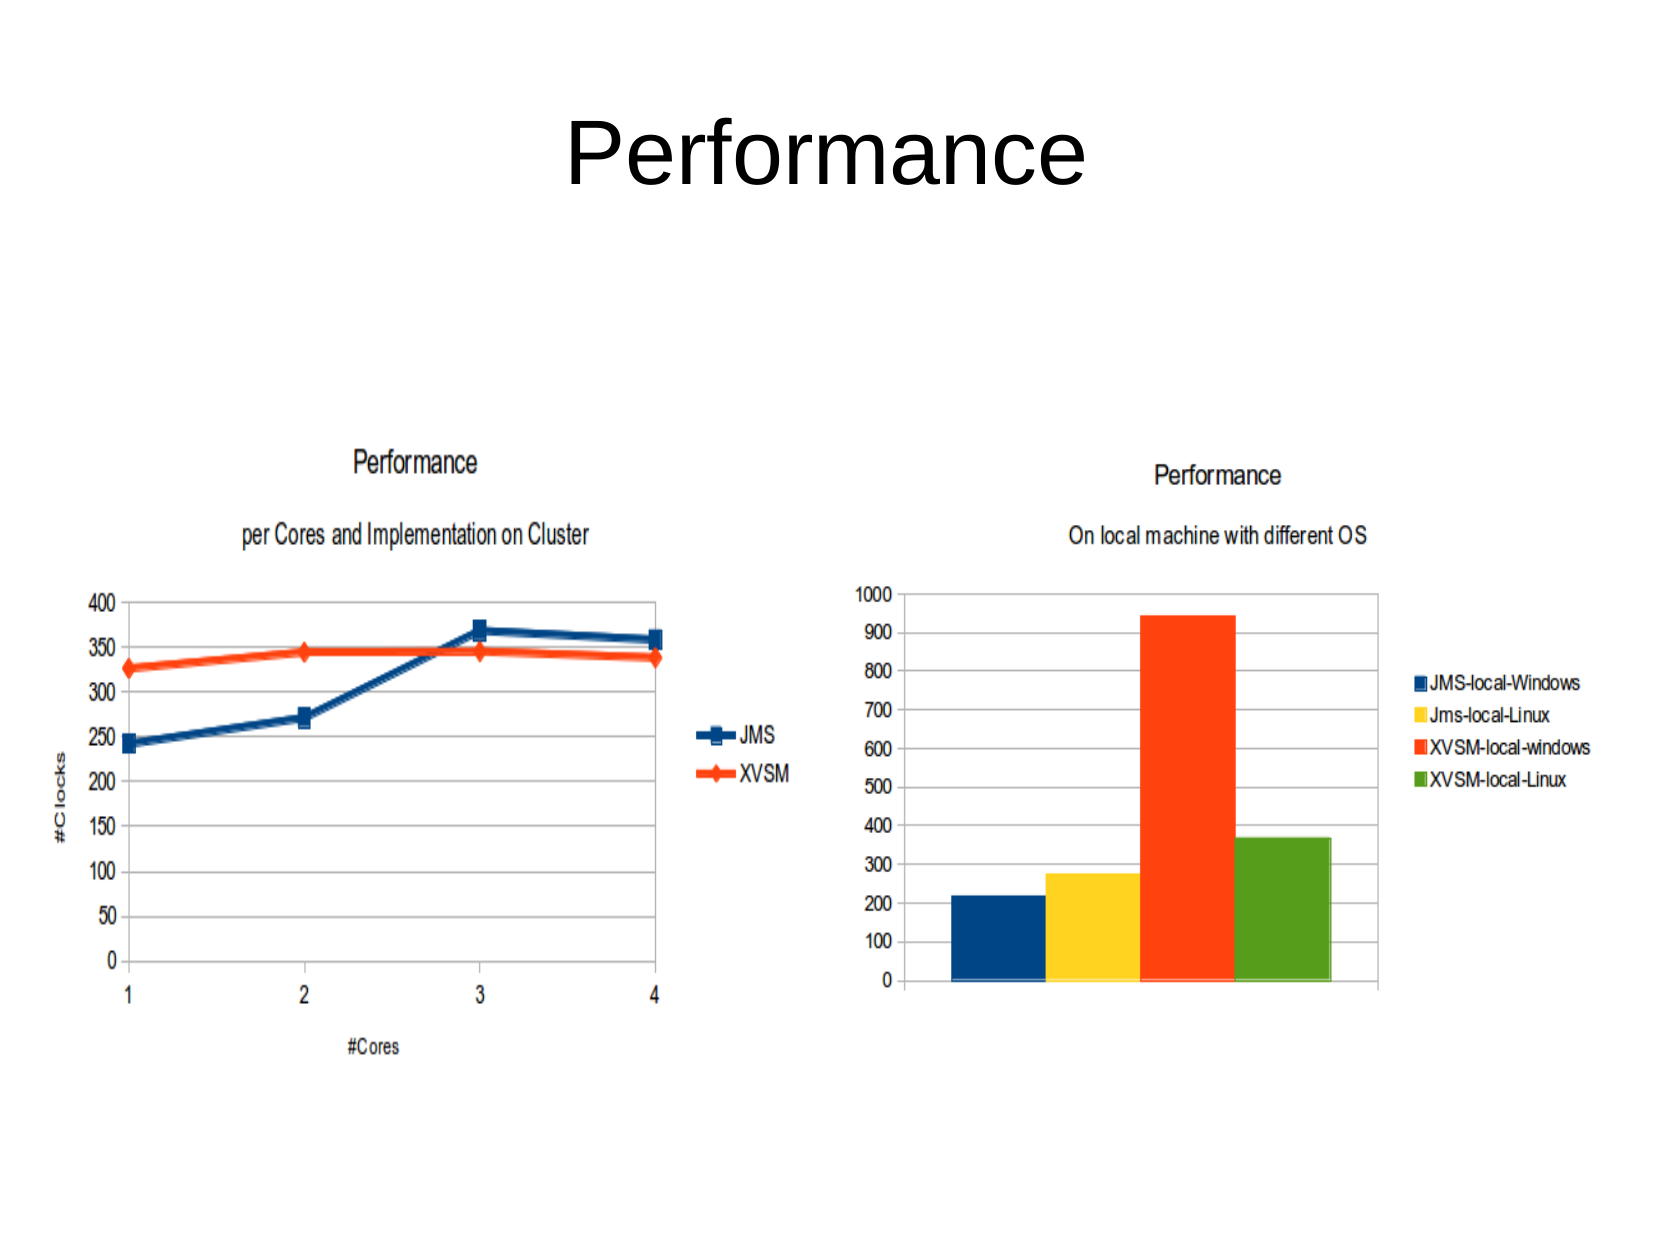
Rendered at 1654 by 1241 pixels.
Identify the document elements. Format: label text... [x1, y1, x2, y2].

picture [825, 434, 1606, 1013]
title Performance [82, 49, 1571, 257]
picture [30, 419, 796, 1075]
